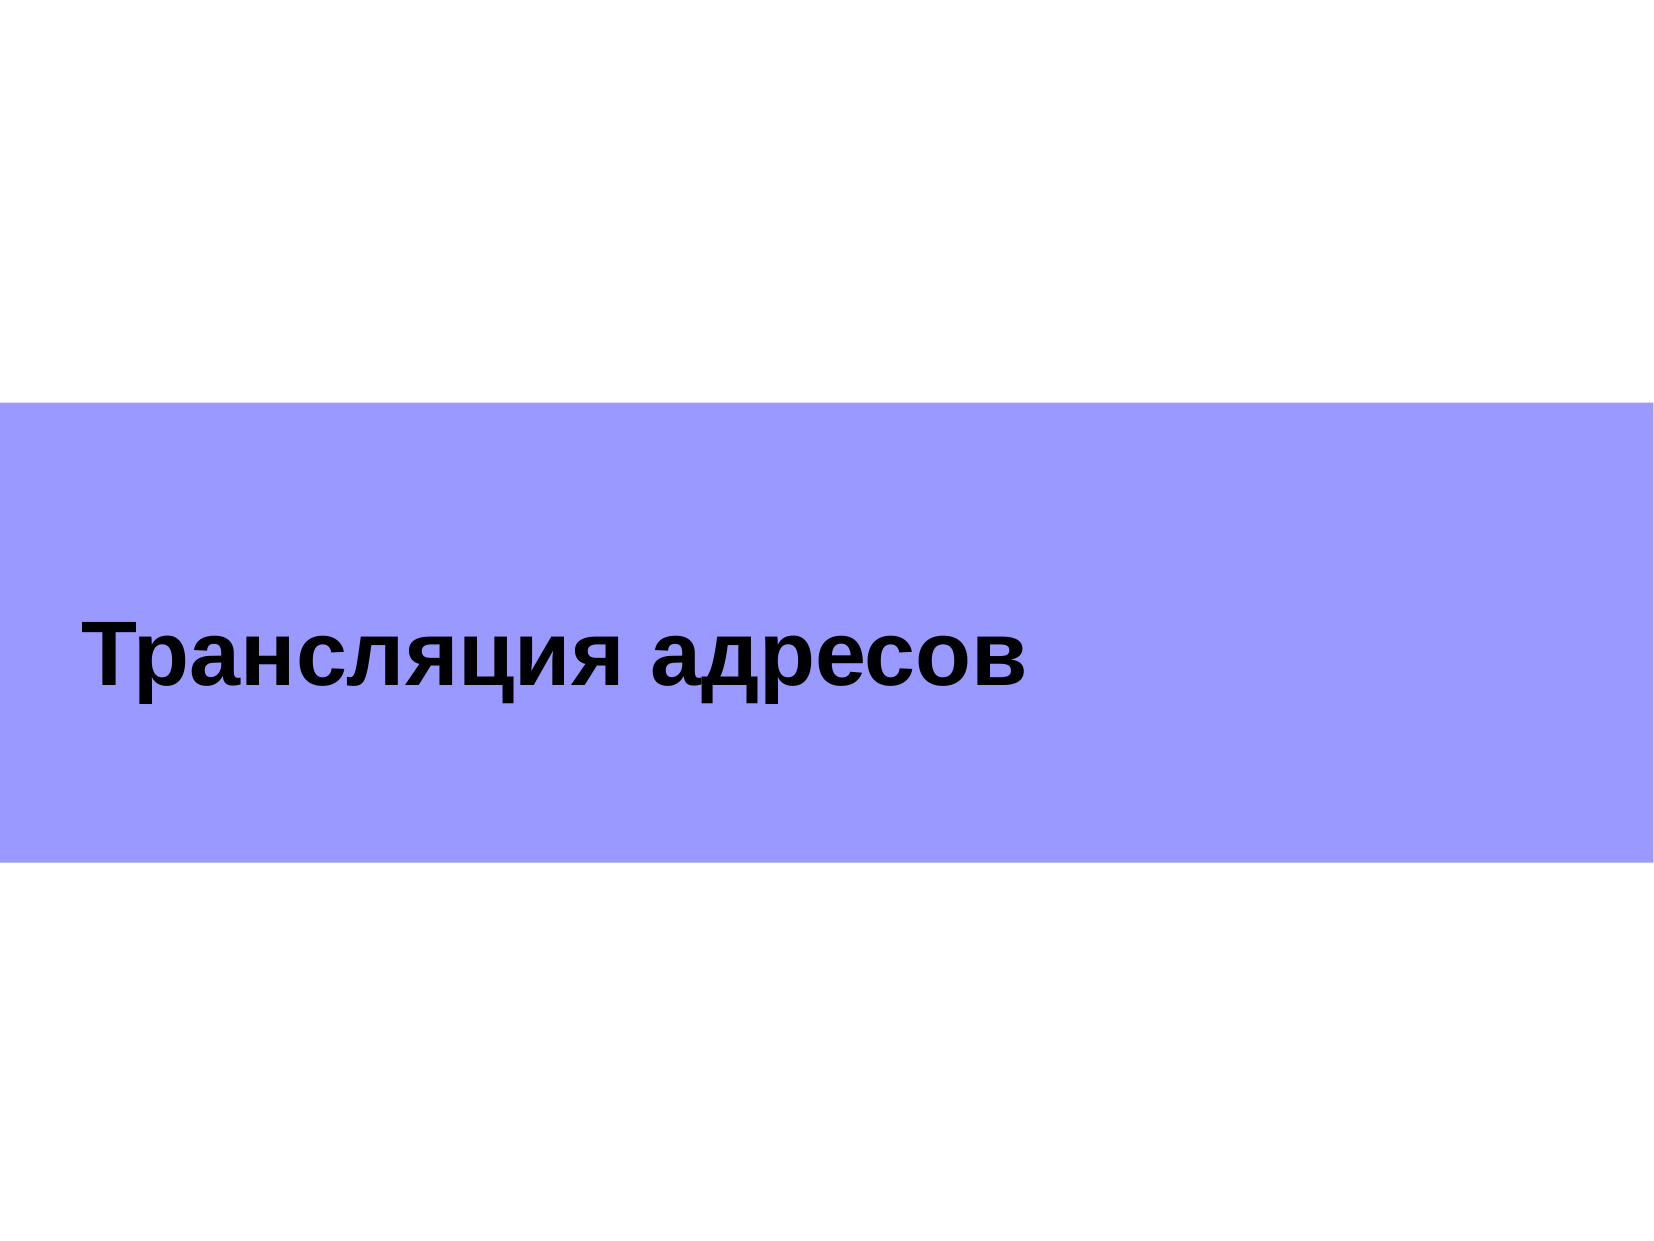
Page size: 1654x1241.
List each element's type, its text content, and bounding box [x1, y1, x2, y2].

text_box Трансляция адресов [67, 600, 1530, 772]
